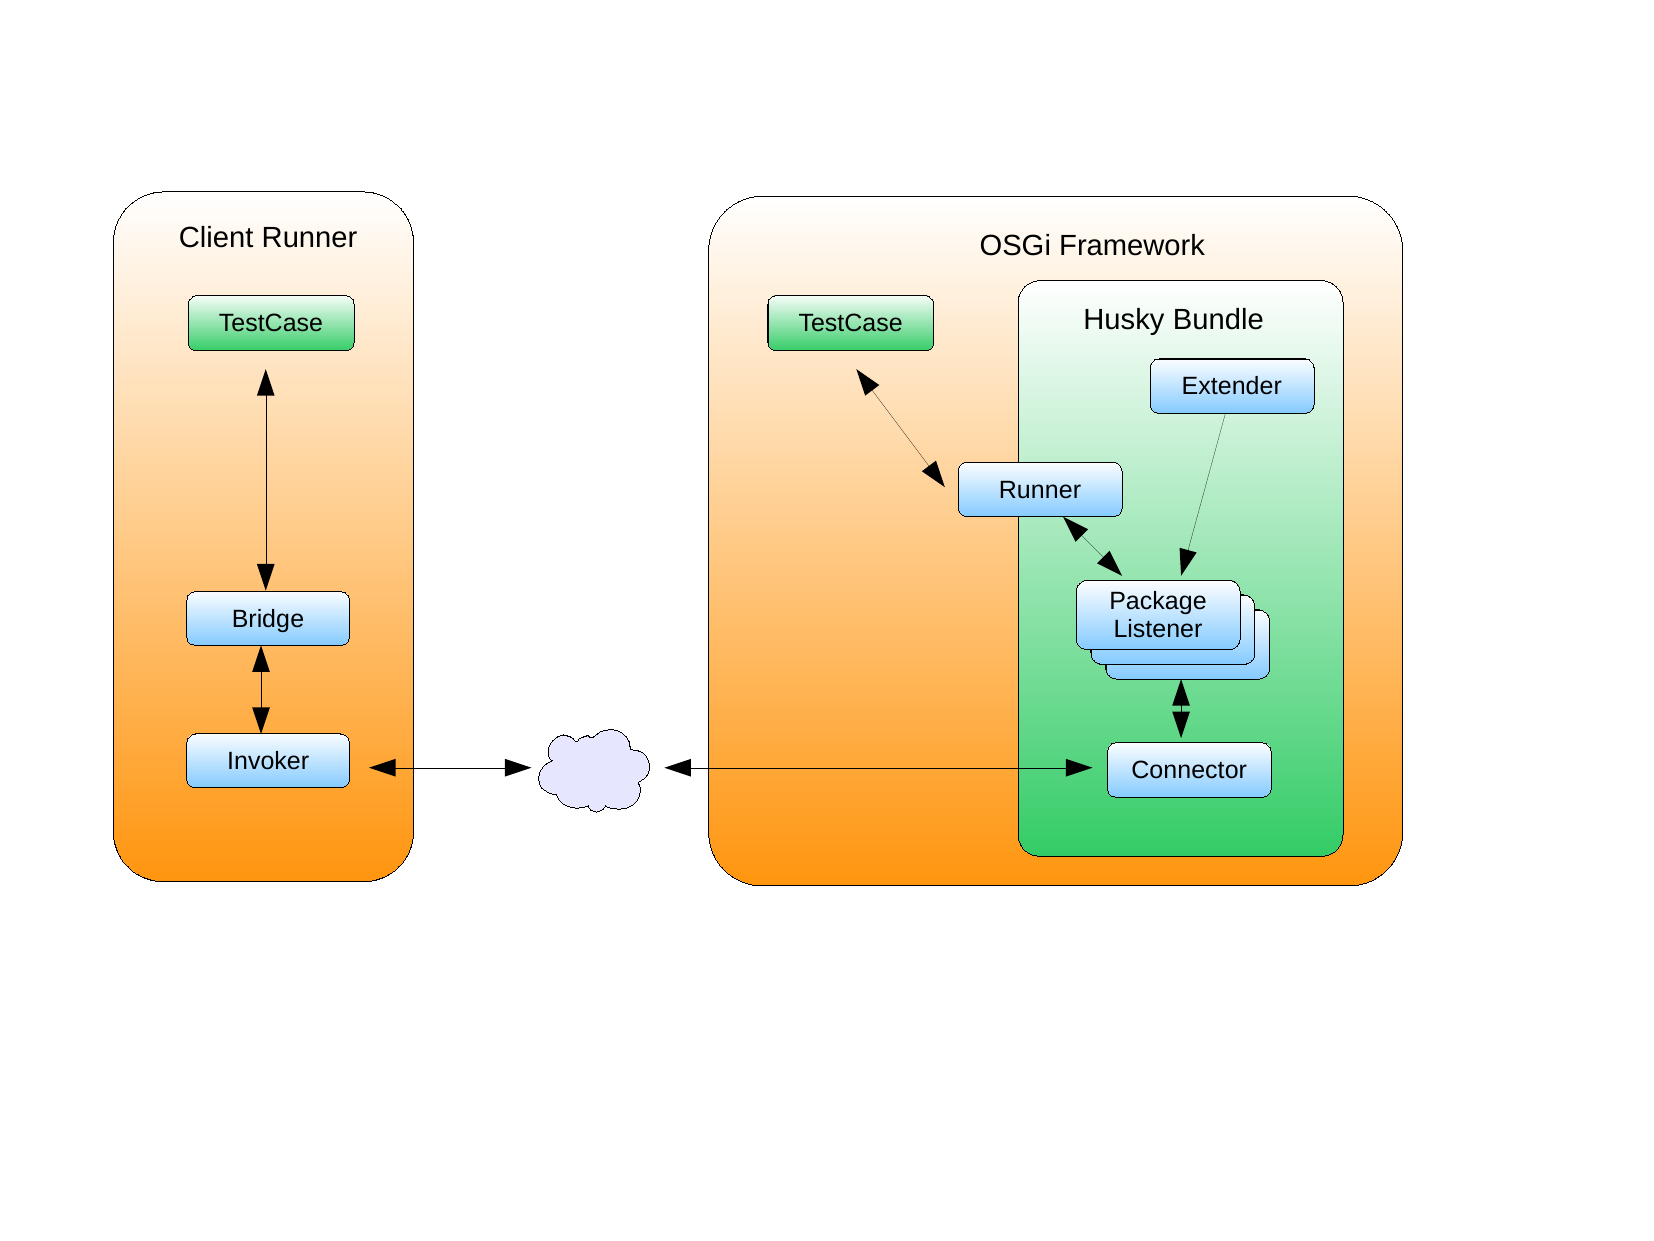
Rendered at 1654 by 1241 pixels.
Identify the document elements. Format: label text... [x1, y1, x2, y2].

text_box [708, 196, 1403, 886]
text_box OSGi Framework [944, 221, 1241, 270]
text_box Invoker [186, 733, 350, 788]
text_box TestCase [767, 295, 934, 351]
text_box Package Listener [1076, 580, 1241, 650]
text_box Connector [1107, 742, 1272, 798]
text_box [538, 729, 650, 813]
text_box [113, 191, 414, 882]
text_box Extender [1150, 358, 1315, 414]
text_box Husky Bundle [1048, 295, 1300, 343]
text_box TestCase [188, 295, 355, 351]
text_box Runner [958, 462, 1123, 517]
text_box Client Runner [157, 213, 380, 262]
text_box Bridge [186, 591, 350, 646]
